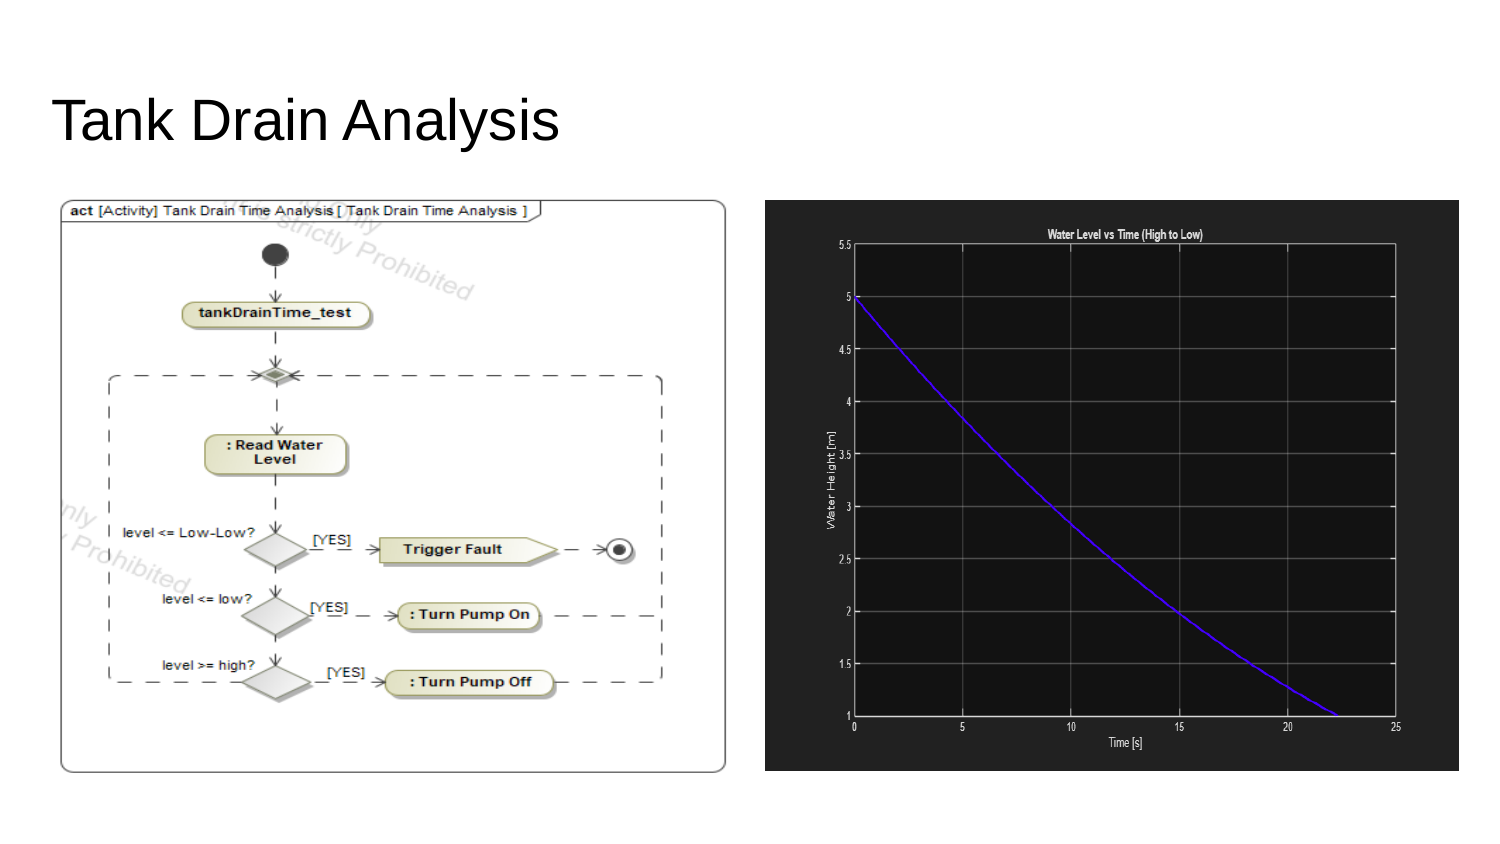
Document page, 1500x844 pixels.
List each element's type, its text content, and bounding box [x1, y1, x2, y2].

title Tank Drain Analysis [51, 72, 1449, 167]
picture [765, 200, 1459, 771]
picture [55, 194, 736, 781]
